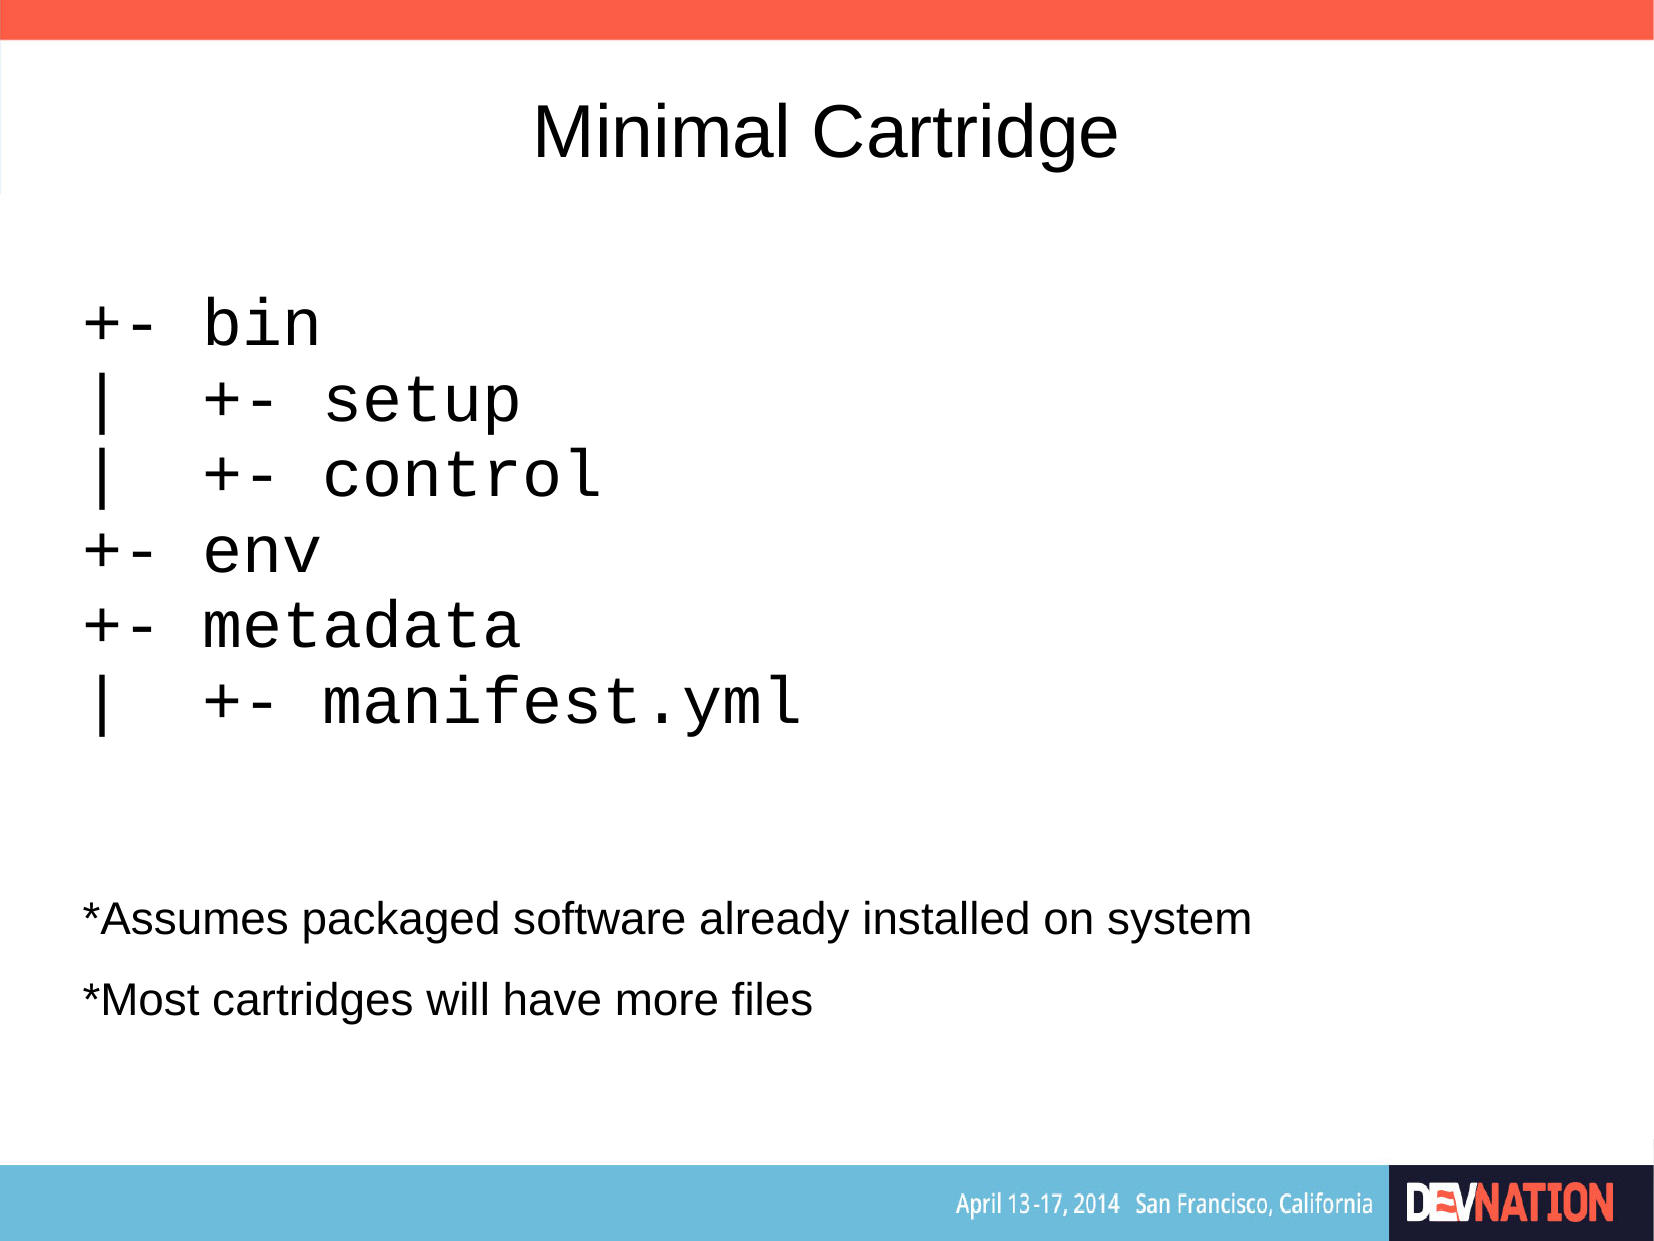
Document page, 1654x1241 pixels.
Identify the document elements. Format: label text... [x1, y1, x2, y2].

picture [0, 0, 1654, 1241]
list +- bin | +- setup | +- control +- env +- metadata | +- manifest.yml *Assumes packaged software already installed on system *Most cartridges will have more files [82, 290, 1538, 995]
title Minimal Cartridge [82, 37, 1571, 226]
